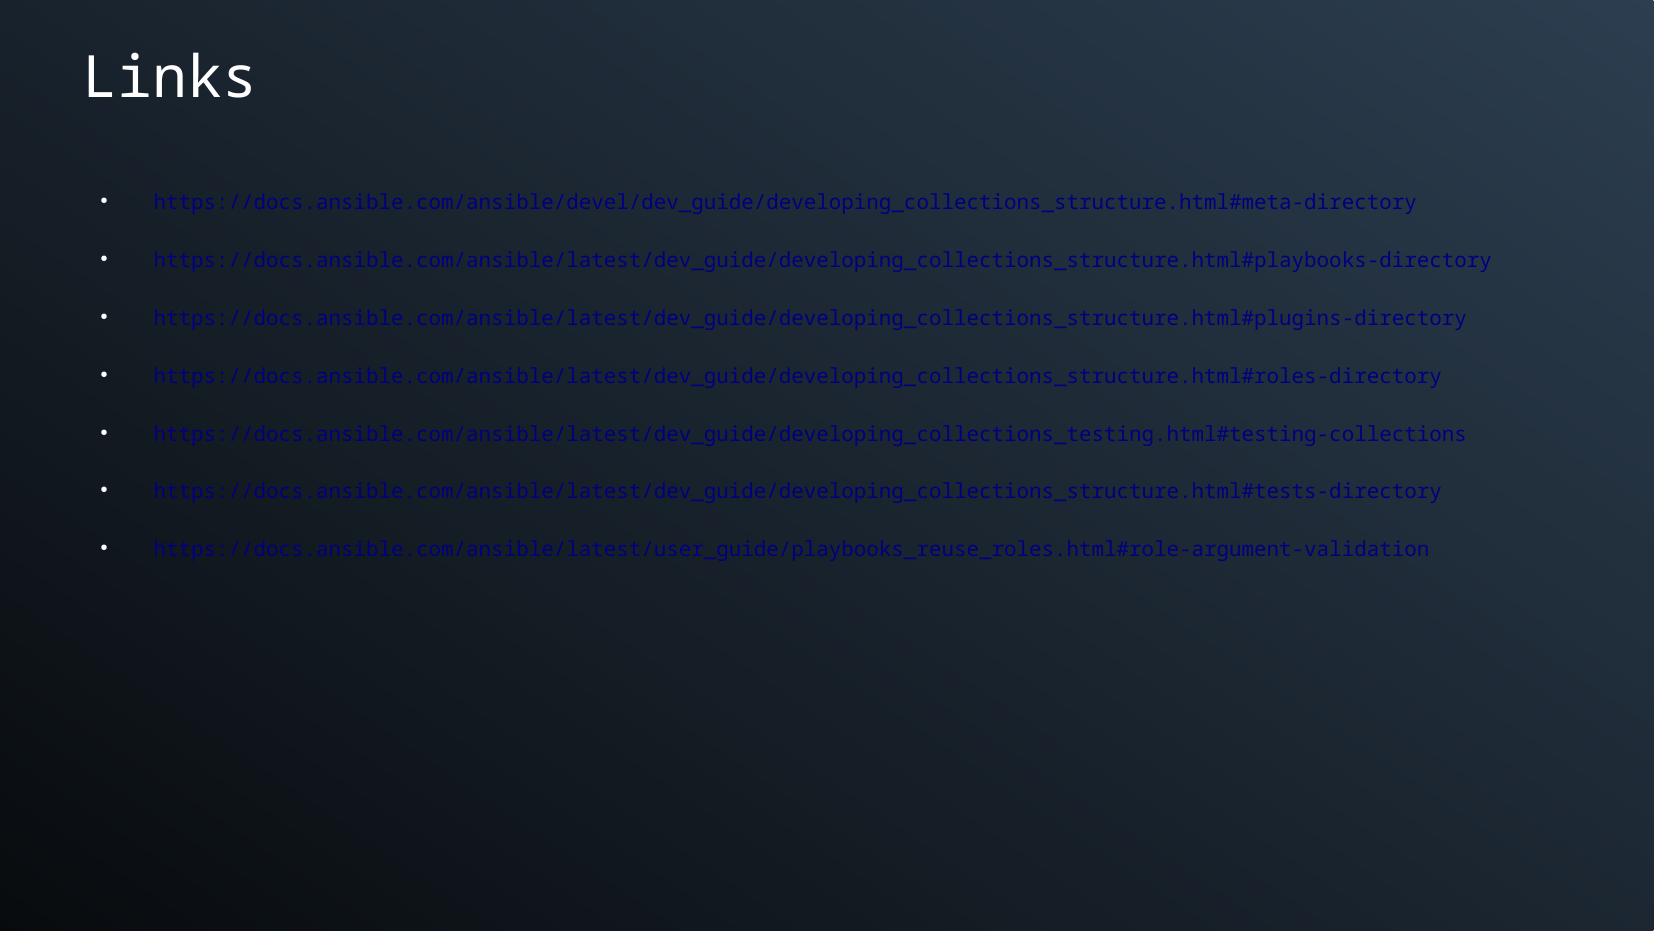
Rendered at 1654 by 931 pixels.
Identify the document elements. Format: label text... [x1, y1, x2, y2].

title Links [82, 37, 1388, 113]
list https://docs.ansible.com/ansible/devel/dev_guide/developing_collections_structure.html#meta-directory https://docs.ansible.com/ansible/latest/dev_guide/developing_collections_structure.html#playbooks-directory https://docs.ansible.com/ansible/latest/dev_guide/developing_collections_structure.html#plugins-directory https://docs.ansible.com/ansible/latest/dev_guide/developing_collections_structure.html#roles-directory https://docs.ansible.com/ansible/latest/dev_guide/developing_collections_testing.html#testing-collections https://docs.ansible.com/ansible/latest/dev_guide/developing_collections_structure.html#tests-directory https://docs.ansible.com/ansible/latest/user_guide/playbooks_reuse_roles.html#role-argument-validation [82, 187, 1571, 826]
